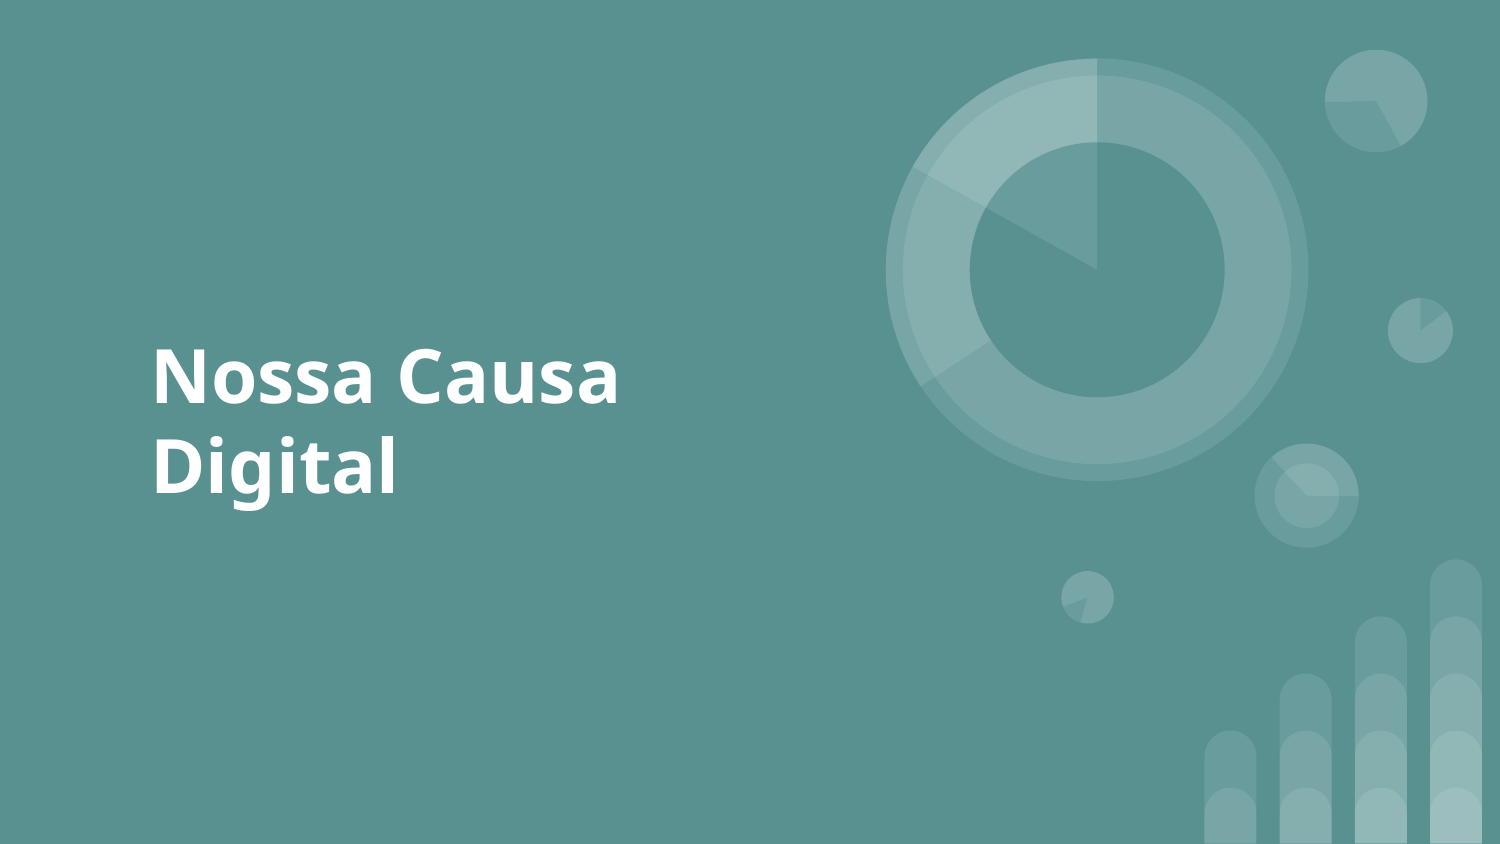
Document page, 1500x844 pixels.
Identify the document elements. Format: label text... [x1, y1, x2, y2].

title Nossa Causa Digital [135, 264, 834, 572]
